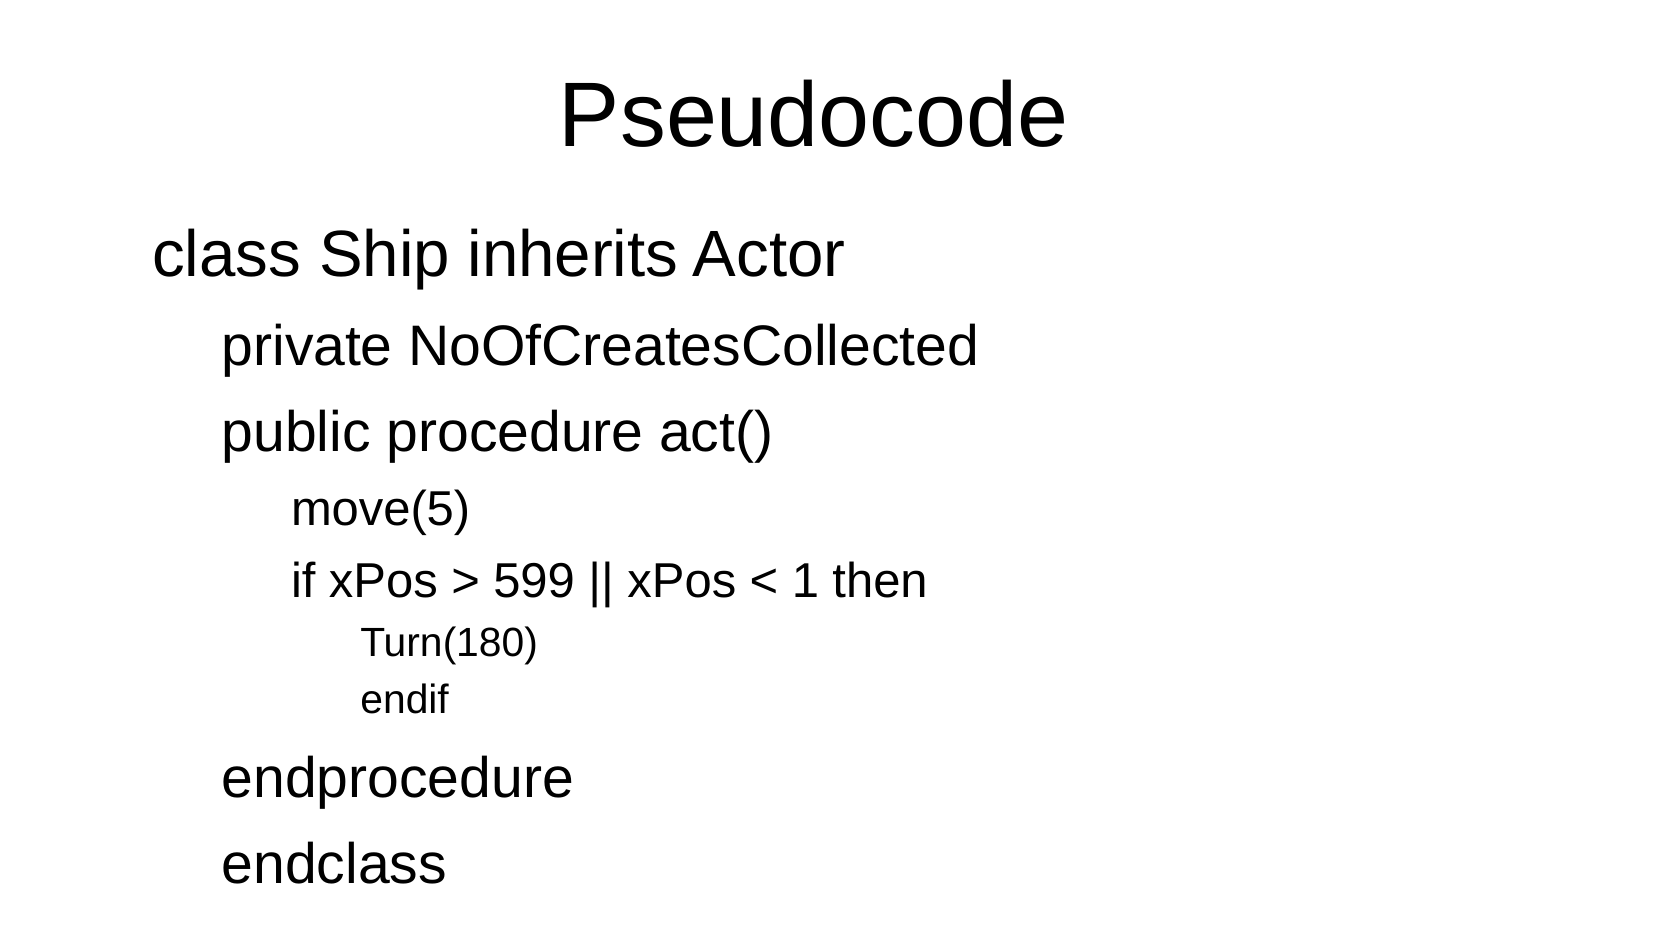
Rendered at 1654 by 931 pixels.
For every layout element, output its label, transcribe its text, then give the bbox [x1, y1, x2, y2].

list class Ship inherits Actor private NoOfCreatesCollected public procedure act() move(5) if xPos > 599 || xPos < 1 then Turn(180) endif endprocedure endclass [82, 217, 1571, 898]
title Pseudocode [82, 37, 1571, 193]
